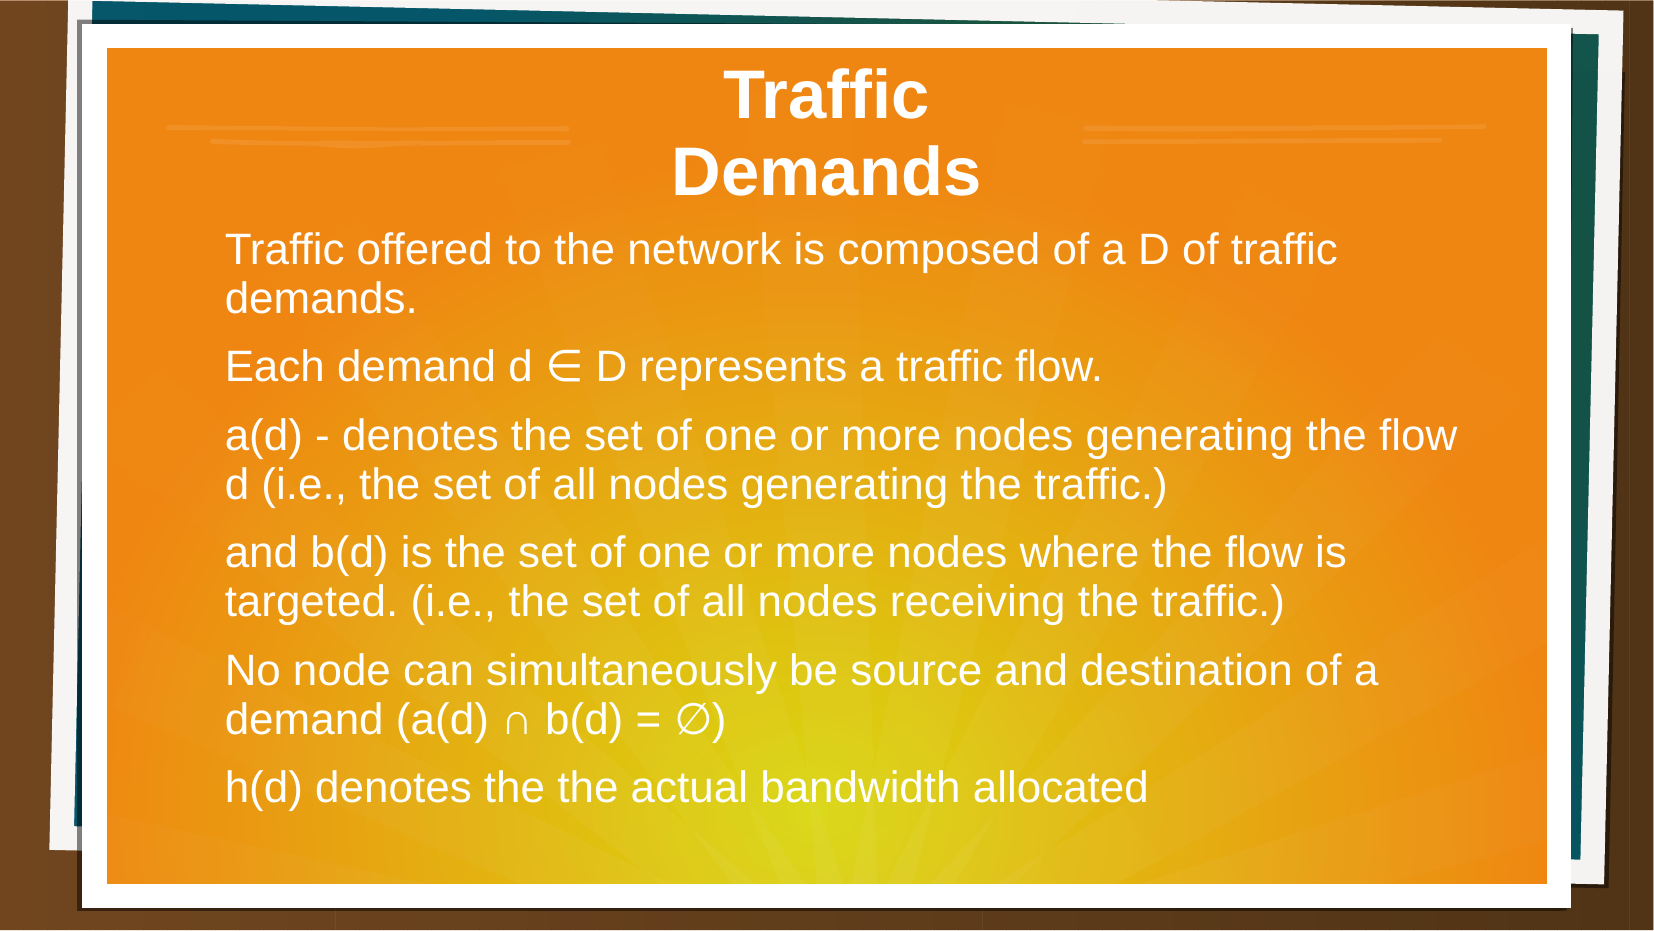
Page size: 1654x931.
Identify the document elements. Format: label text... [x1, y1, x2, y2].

title Traffic Demands [566, 56, 1087, 210]
list Traffic offered to the network is composed of a D of traffic demands. Each demand d ∈ D represents a traffic flow. a(d) - denotes the set of one or more nodes generating the flow d (i.e., the set of all nodes generating the traffic.) and b(d) is the set of one or more nodes where the flow is targeted. (i.e., the set of all nodes receiving the traffic.) No node can simultaneously be source and destination of a demand (a(d) ∩ b(d) = ∅) h(d) denotes the the actual bandwidth allocated [162, 224, 1492, 815]
